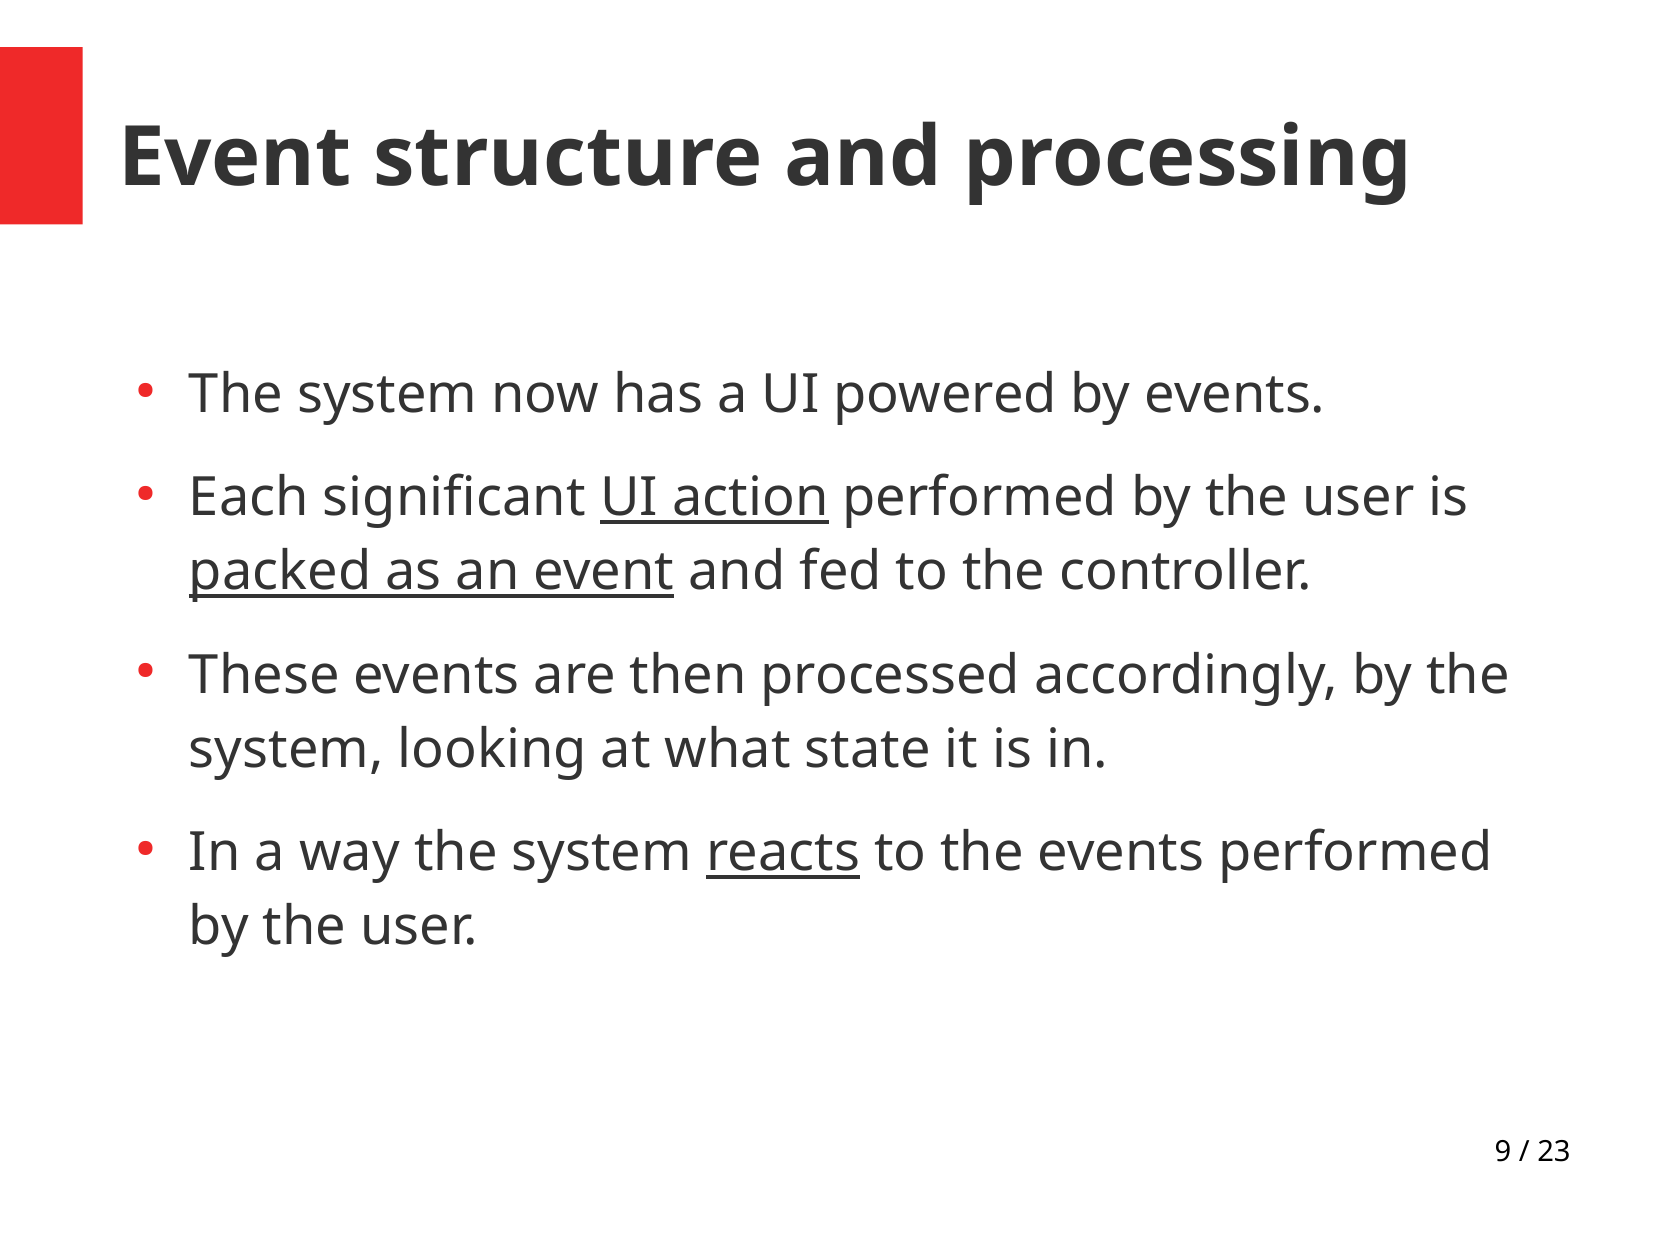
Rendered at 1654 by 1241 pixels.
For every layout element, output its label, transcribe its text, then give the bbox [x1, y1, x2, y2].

list The system now has a UI powered by events. Each significant UI action performed by the user is packed as an event and fed to the controller. These events are then processed accordingly, by the system, looking at what state it is in. In a way the system reacts to the events performed by the user. [118, 354, 1536, 1074]
title Event structure and processing [118, 49, 1571, 257]
